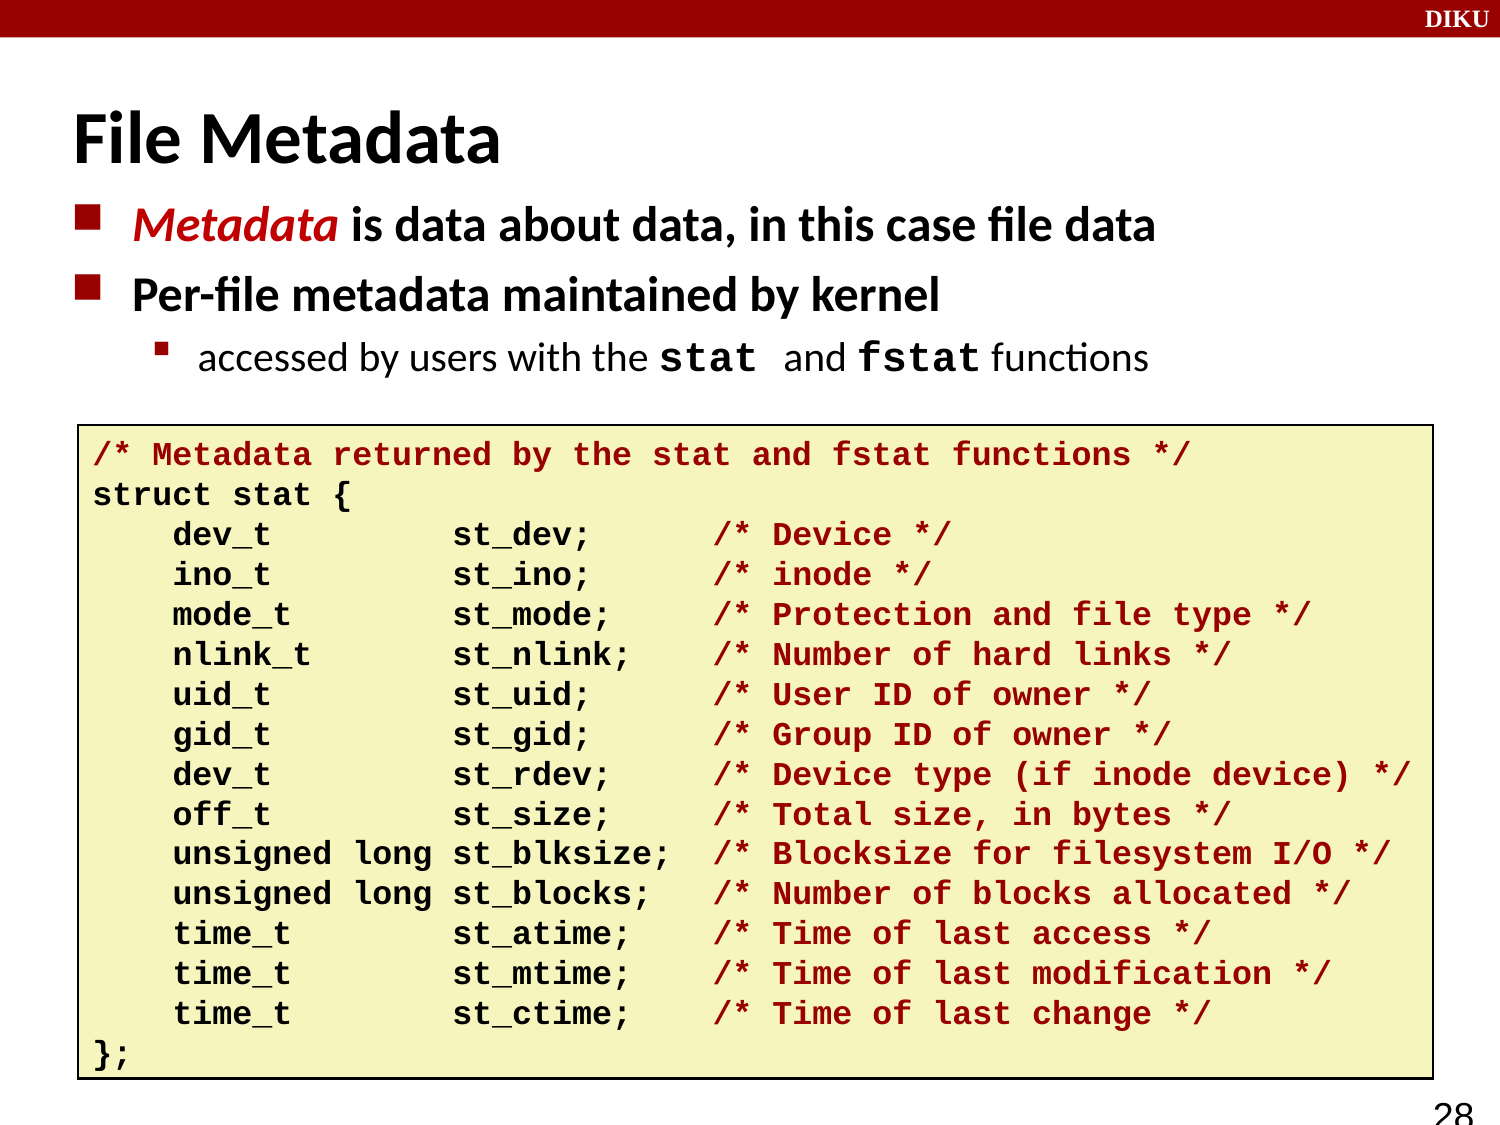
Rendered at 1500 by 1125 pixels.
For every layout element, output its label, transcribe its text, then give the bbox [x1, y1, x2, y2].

text_box /* Metadata returned by the stat and fstat functions */ struct stat { dev_t st_dev; /* Device */ ino_t st_ino; /* inode */ mode_t st_mode; /* Protection and file type */ nlink_t st_nlink; /* Number of hard links */ uid_t st_uid; /* User ID of owner */ gid_t st_gid; /* Group ID of owner */ dev_t st_rdev; /* Device type (if inode device) */ off_t st_size; /* Total size, in bytes */ unsigned long st_blksize; /* Blocksize for filesystem I/O */ unsigned long st_blocks; /* Number of blocks allocated */ time_t st_atime; /* Time of last access */ time_t st_mtime; /* Time of last modification */ time_t st_ctime; /* Time of last change */ }; [77, 425, 1434, 1079]
text_box Metadata is data about data, in this case file data Per-file metadata maintained by kernel accessed by users with the stat and fstat functions [61, 184, 1357, 1000]
text_box File Metadata [58, 71, 1304, 197]
